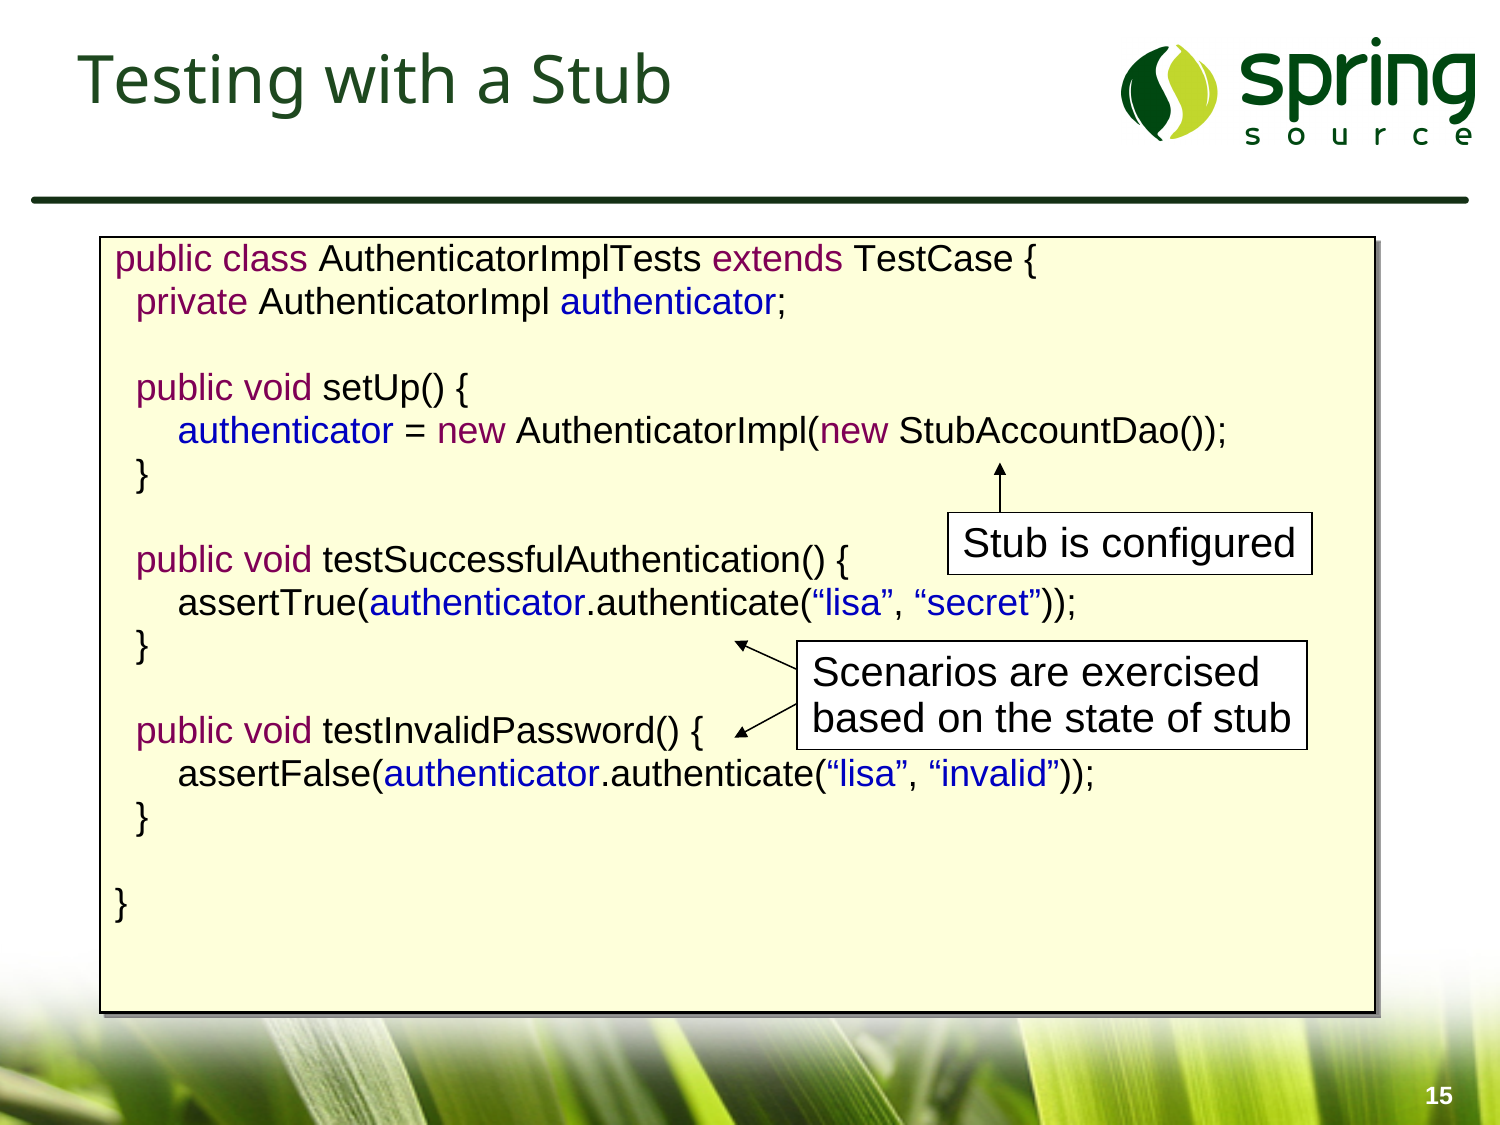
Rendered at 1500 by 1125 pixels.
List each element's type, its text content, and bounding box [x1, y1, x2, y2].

title Testing with a Stub [62, 24, 1338, 213]
picture [0, 944, 1500, 1125]
list public class AuthenticatorImplTests extends TestCase { private AuthenticatorImpl authenticator; public void setUp() { authenticator = new AuthenticatorImpl(new StubAccountDao()); } public void testSuccessfulAuthentication() { assertTrue(authenticator.authenticate(“lisa”, “secret”)); } public void testInvalidPassword() { assertFalse(authenticator.authenticate(“lisa”, “invalid”)); } } [99, 237, 1375, 1013]
text_box Stub is configured [947, 512, 1312, 575]
picture [1338, 37, 1475, 145]
text_box Scenarios are exercised based on the state of stub [797, 640, 1308, 750]
